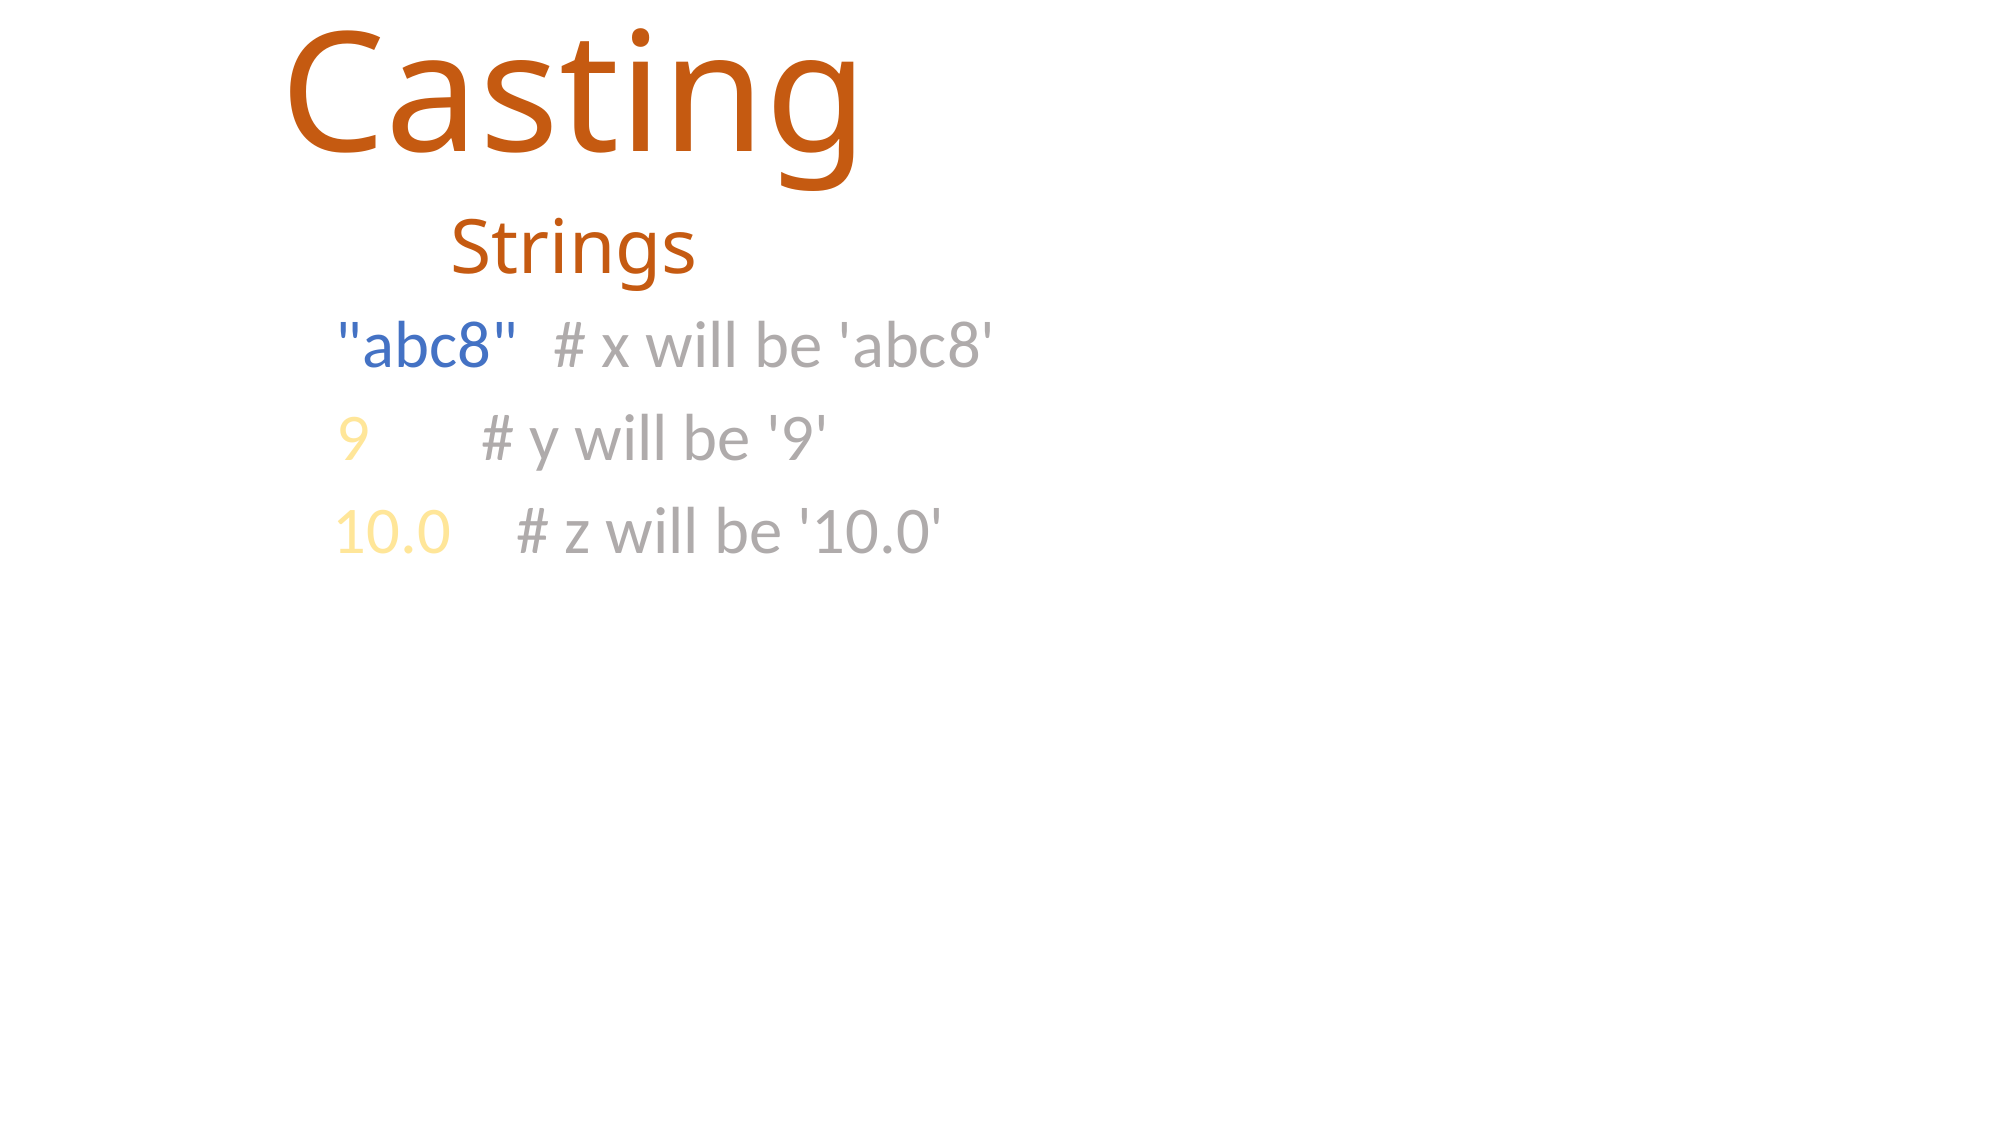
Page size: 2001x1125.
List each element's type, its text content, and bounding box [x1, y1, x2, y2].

list Casting Strings x = str("abc8") # x will be 'abc8' y = str(9) # y will be '9' z = str(10.0) # z will be '10.0' [137, 0, 1863, 1014]
